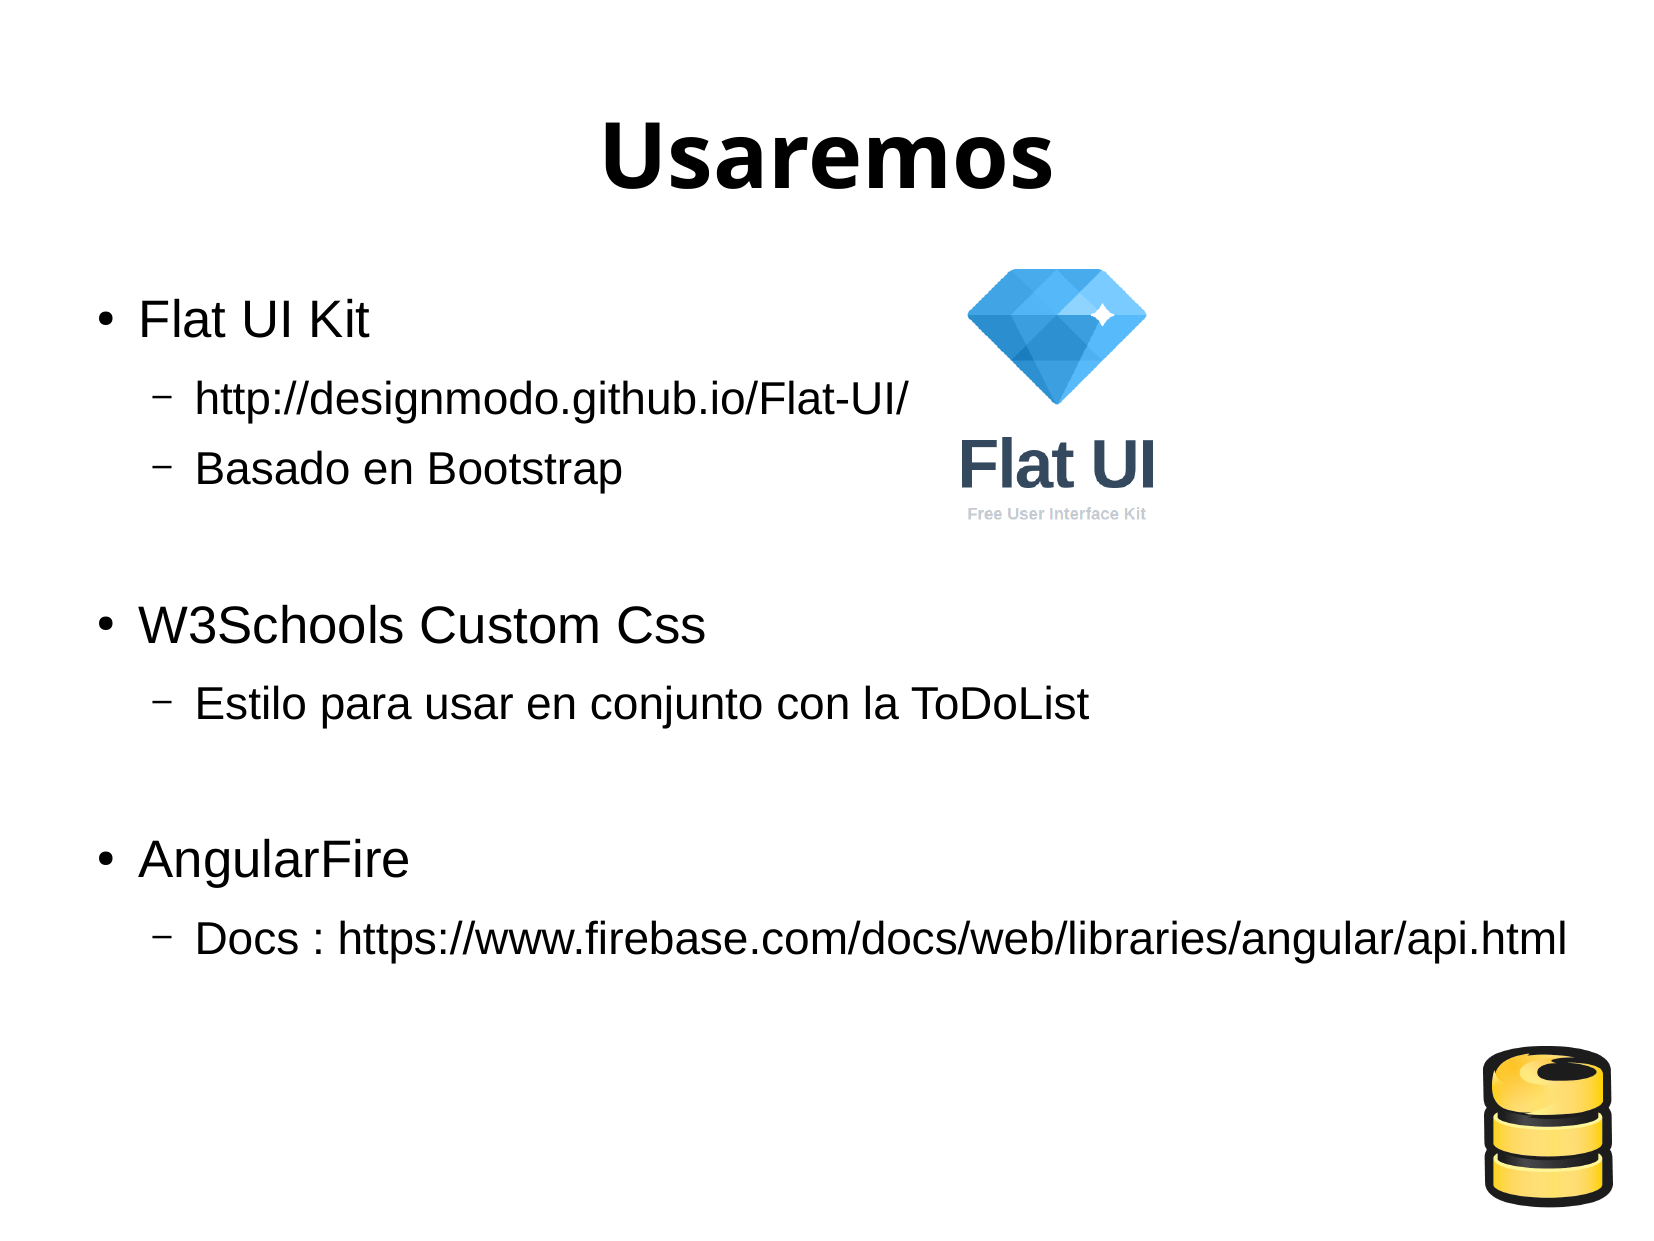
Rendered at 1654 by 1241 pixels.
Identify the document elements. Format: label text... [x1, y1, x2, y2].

list Flat UI Kit http://designmodo.github.io/Flat-UI/ Basado en Bootstrap W3Schools Custom Css Estilo para usar en conjunto con la ToDoList AngularFire Docs : https://www.firebase.com/docs/web/libraries/angular/api.html [82, 290, 1571, 1010]
picture [1458, 1039, 1636, 1217]
title Usaremos [82, 49, 1571, 257]
picture [937, 256, 1170, 529]
